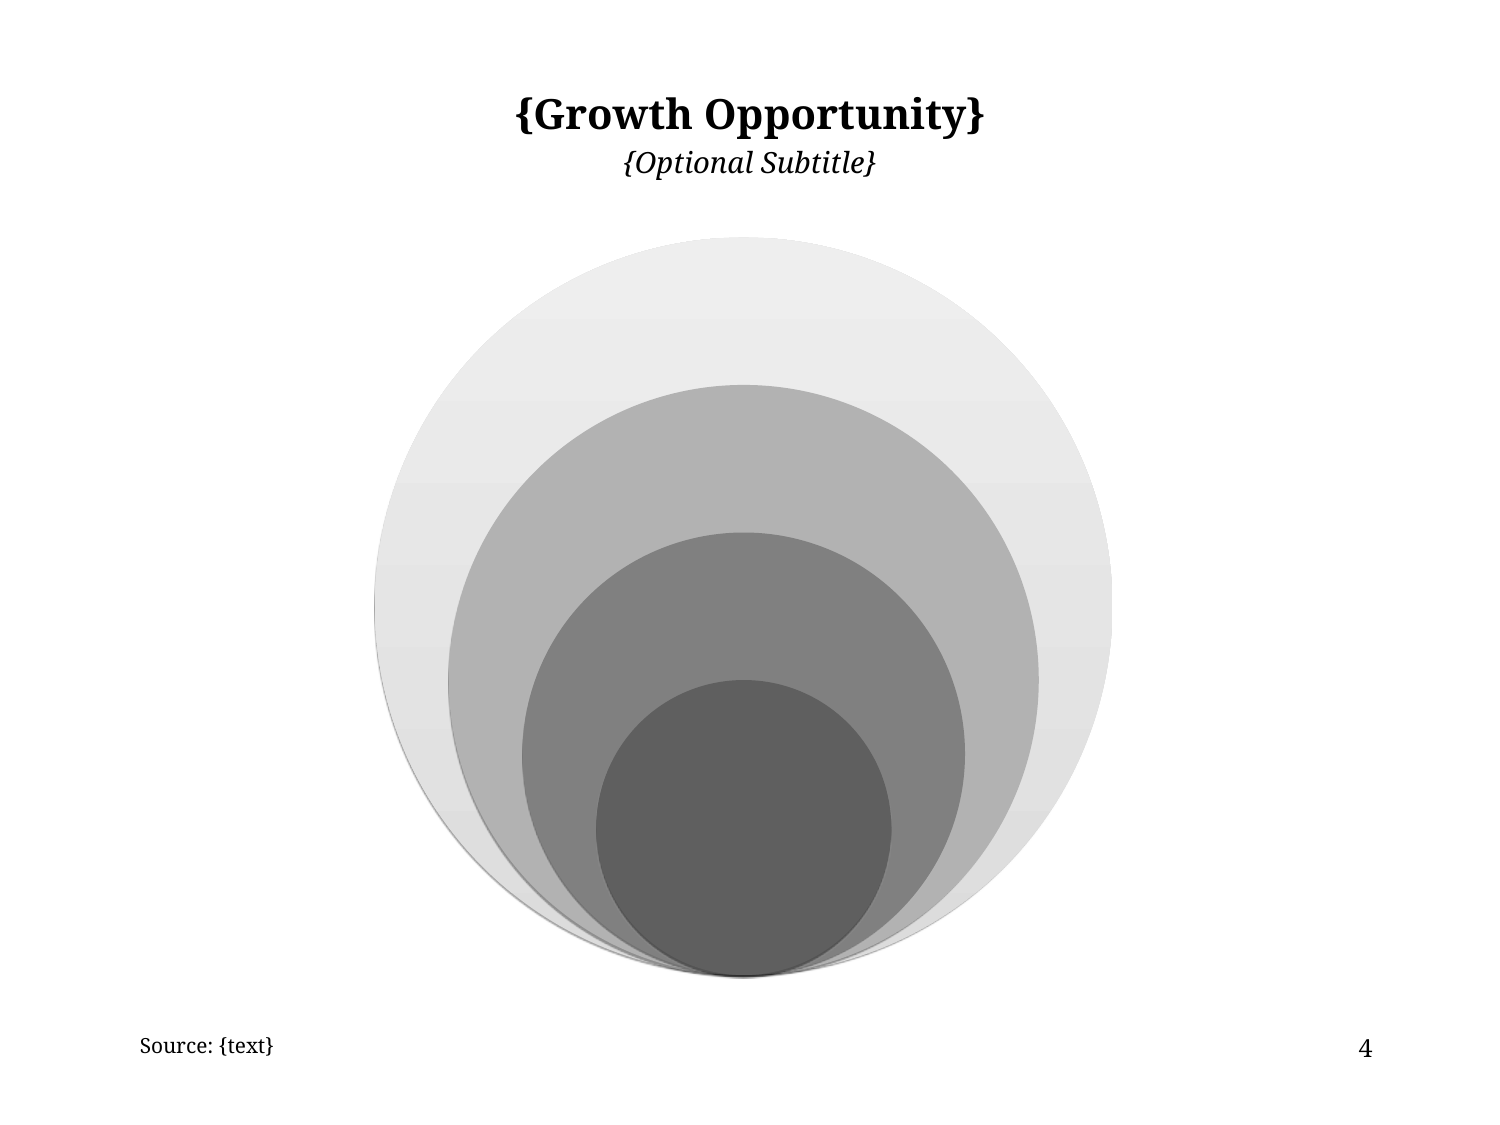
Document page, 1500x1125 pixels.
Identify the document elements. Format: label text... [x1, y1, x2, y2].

text_box {Optional Subtitle} [112, 137, 1388, 188]
text_box [374, 237, 1113, 976]
title {Growth Opportunity} [112, 75, 1388, 137]
text_box Source: {text} [124, 1025, 1250, 1065]
slide_number <number> [1074, 1025, 1388, 1100]
